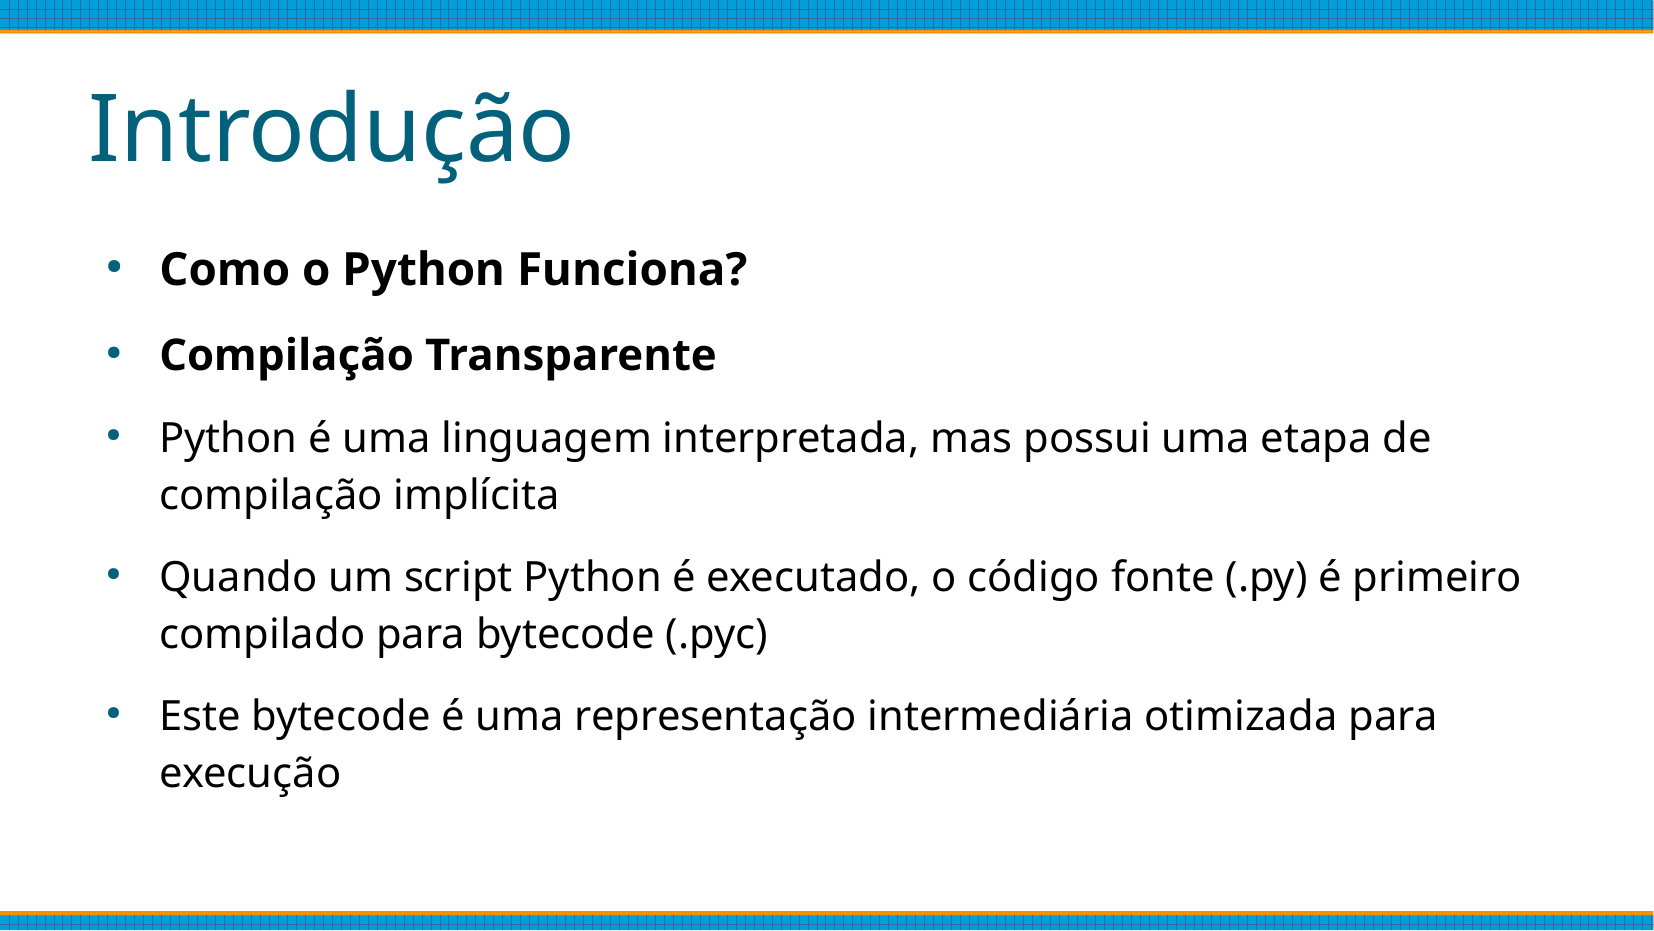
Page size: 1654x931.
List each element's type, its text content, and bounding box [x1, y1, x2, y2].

list Como o Python Funciona? Compilação Transparente Python é uma linguagem interpretada, mas possui uma etapa de compilação implícita Quando um script Python é executado, o código fonte (.py) é primeiro compilado para bytecode (.pyc) Este bytecode é uma representação intermediária otimizada para execução [88, 236, 1565, 901]
title Introdução [88, 44, 1565, 207]
